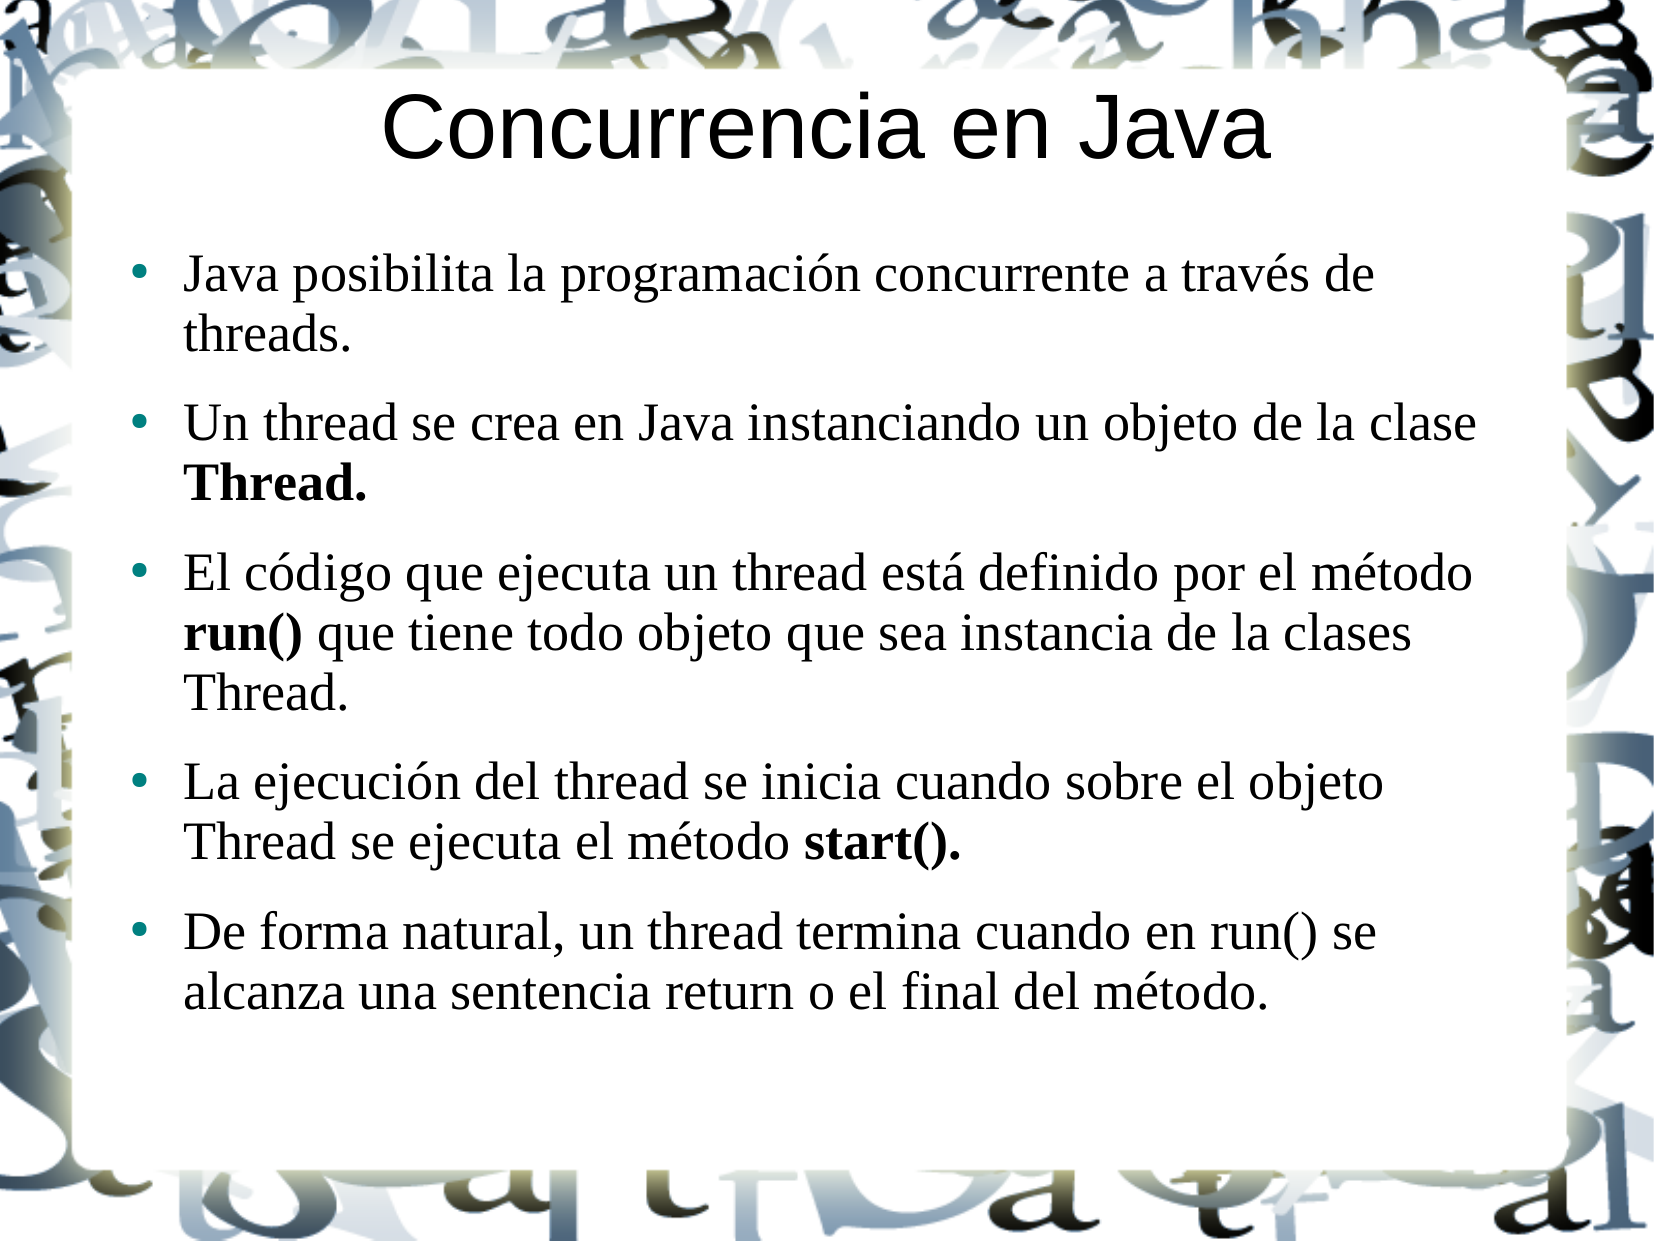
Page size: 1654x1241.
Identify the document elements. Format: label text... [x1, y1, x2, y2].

title Concurrencia en Java [82, 23, 1571, 231]
picture [0, 0, 1654, 1241]
list Java posibilita la programación concurrente a través de threads. Un thread se crea en Java instanciando un objeto de la clase Thread. El código que ejecuta un thread está definido por el método run() que tiene todo objeto que sea instancia de la clases Thread. La ejecución del thread se inicia cuando sobre el objeto Thread se ejecuta el método start(). De forma natural, un thread termina cuando en run() se alcanza una sentencia return o el final del método. [112, 242, 1536, 1123]
